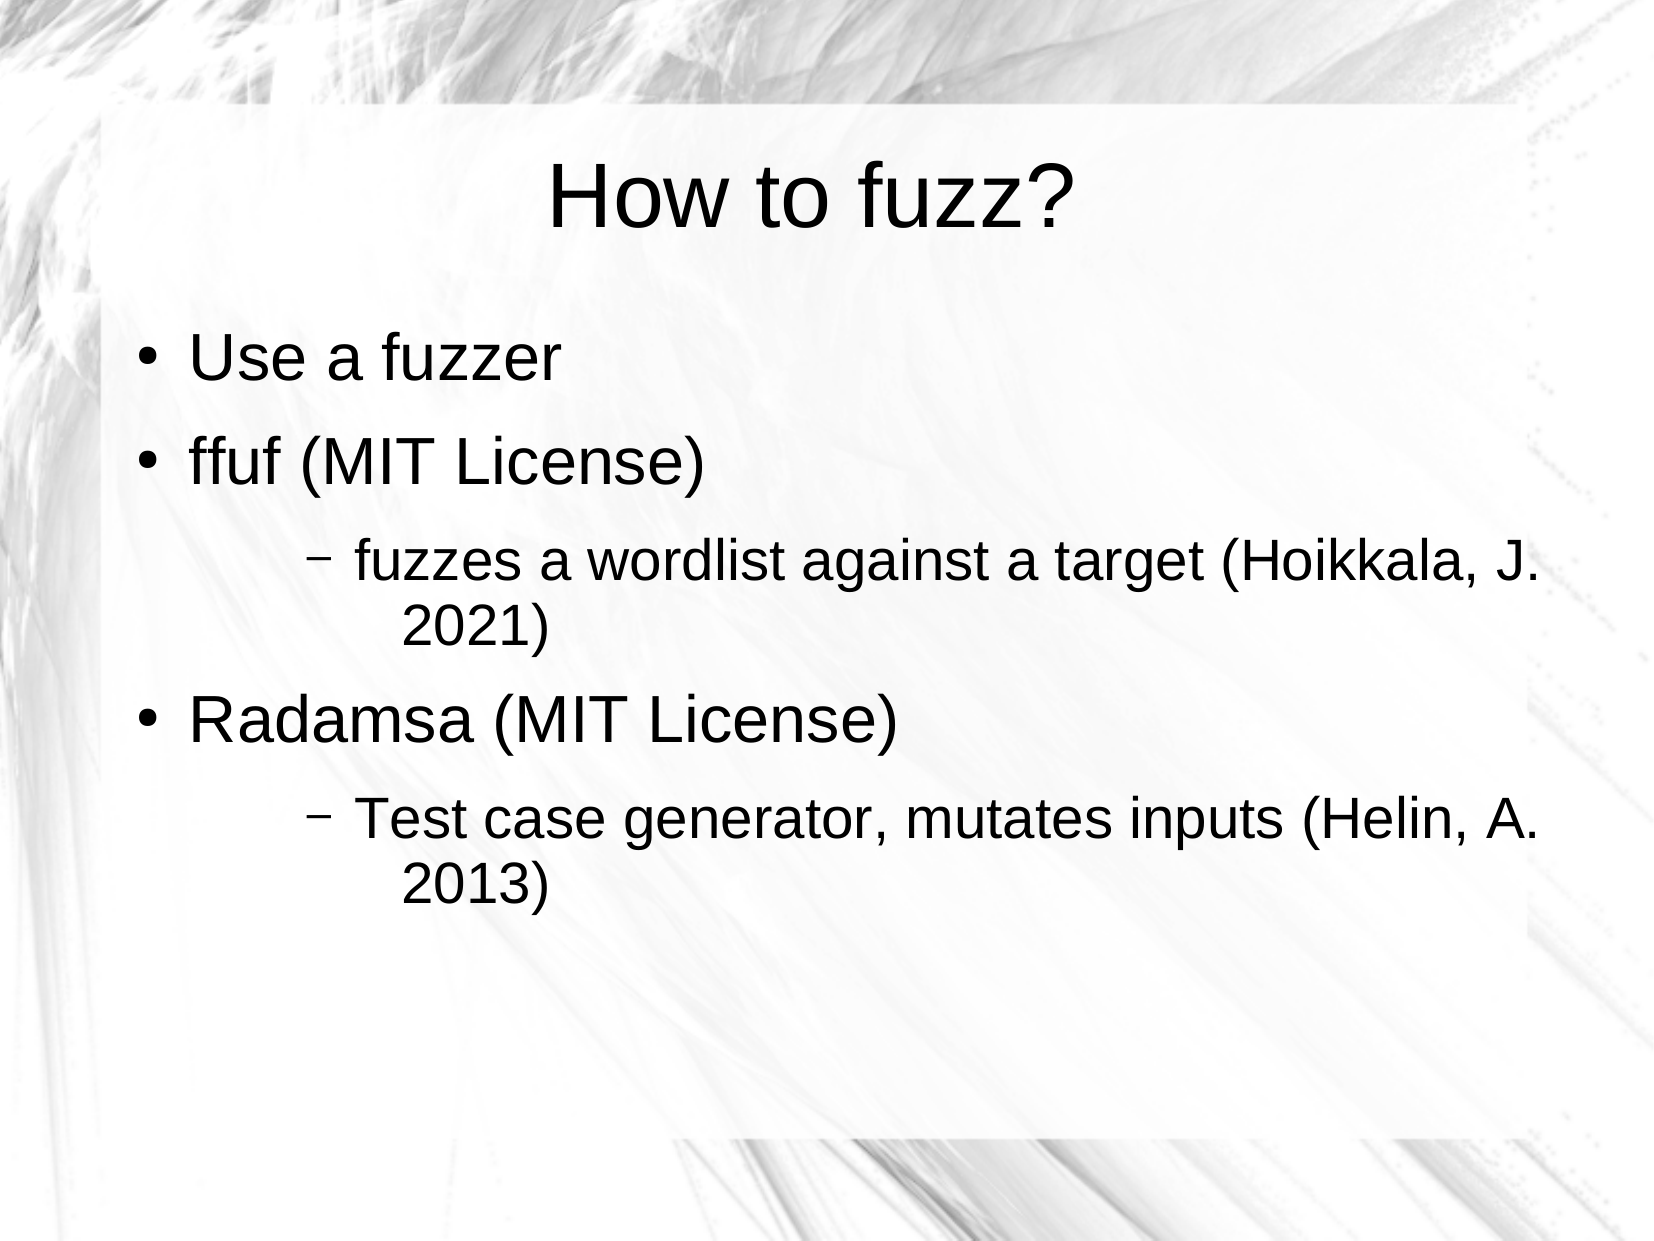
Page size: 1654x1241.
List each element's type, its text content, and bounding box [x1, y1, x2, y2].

title How to fuzz? [118, 112, 1506, 281]
list Use a fuzzer ffuf (MIT License) fuzzes a wordlist against a target (Hoikkala, J. 2021) Radamsa (MIT License) Test case generator, mutates inputs (Helin, A. 2013) [118, 319, 1571, 1039]
picture [0, 0, 1654, 1241]
